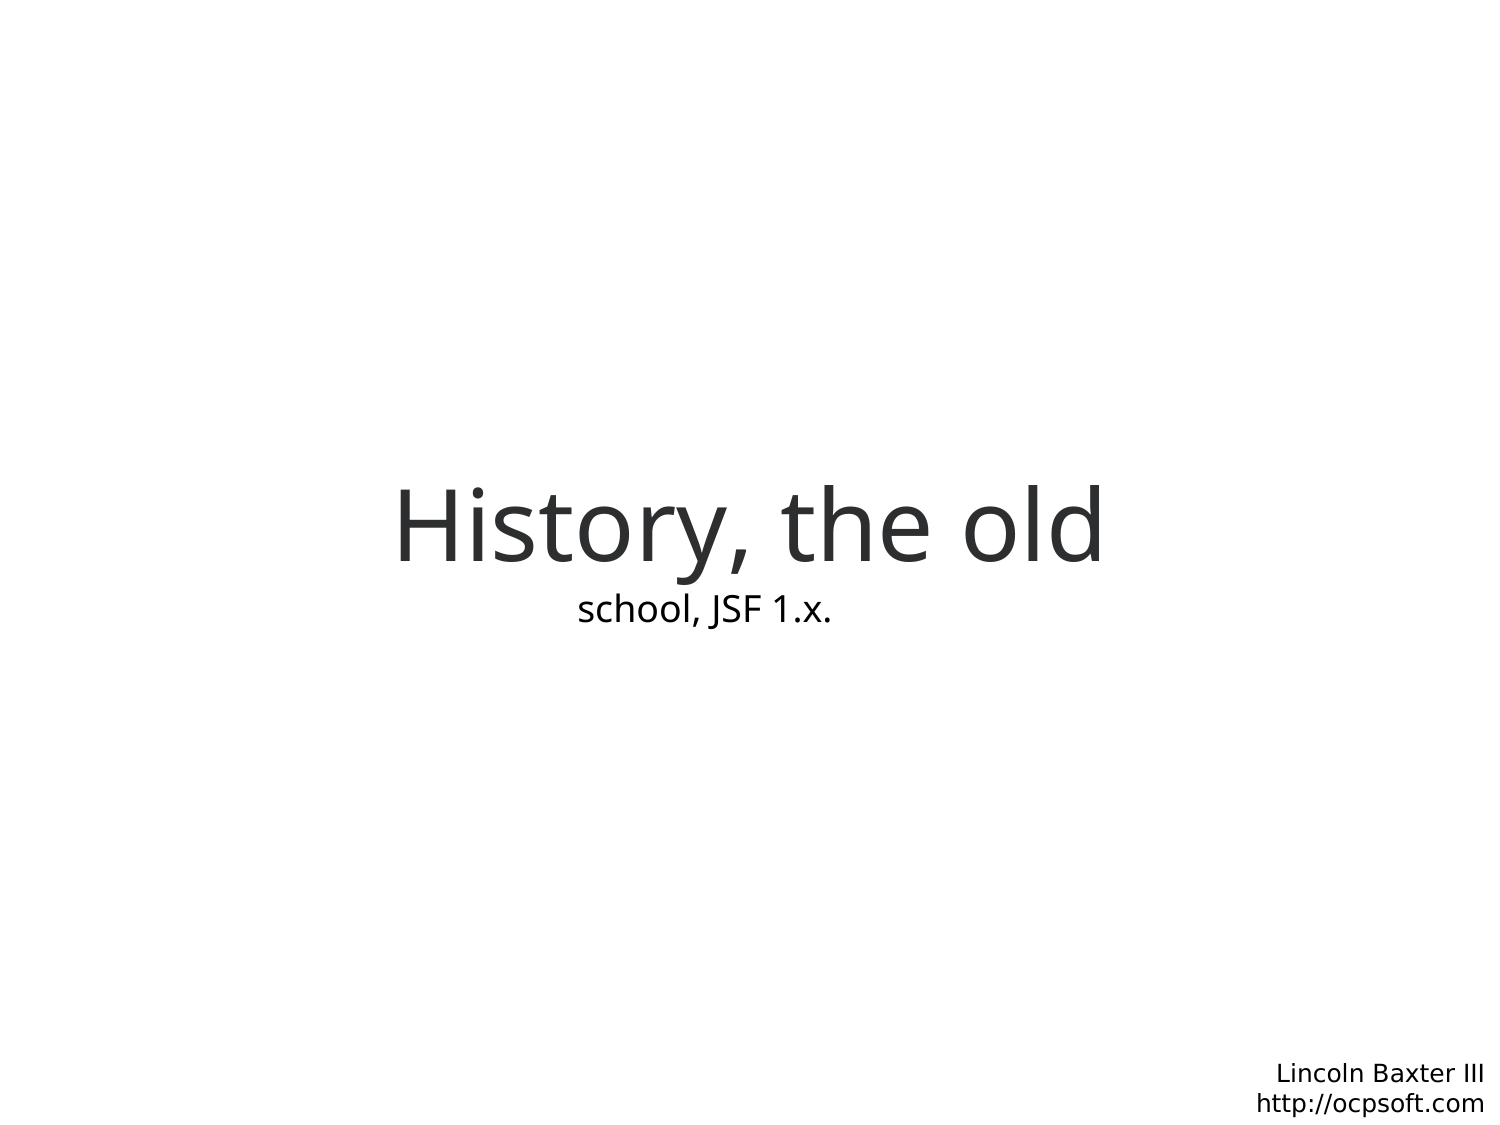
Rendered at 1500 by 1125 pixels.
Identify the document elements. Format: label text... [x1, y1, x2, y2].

text_box school, JSF 1.x. [562, 577, 1163, 638]
subtitle History, the old [75, 119, 1425, 923]
